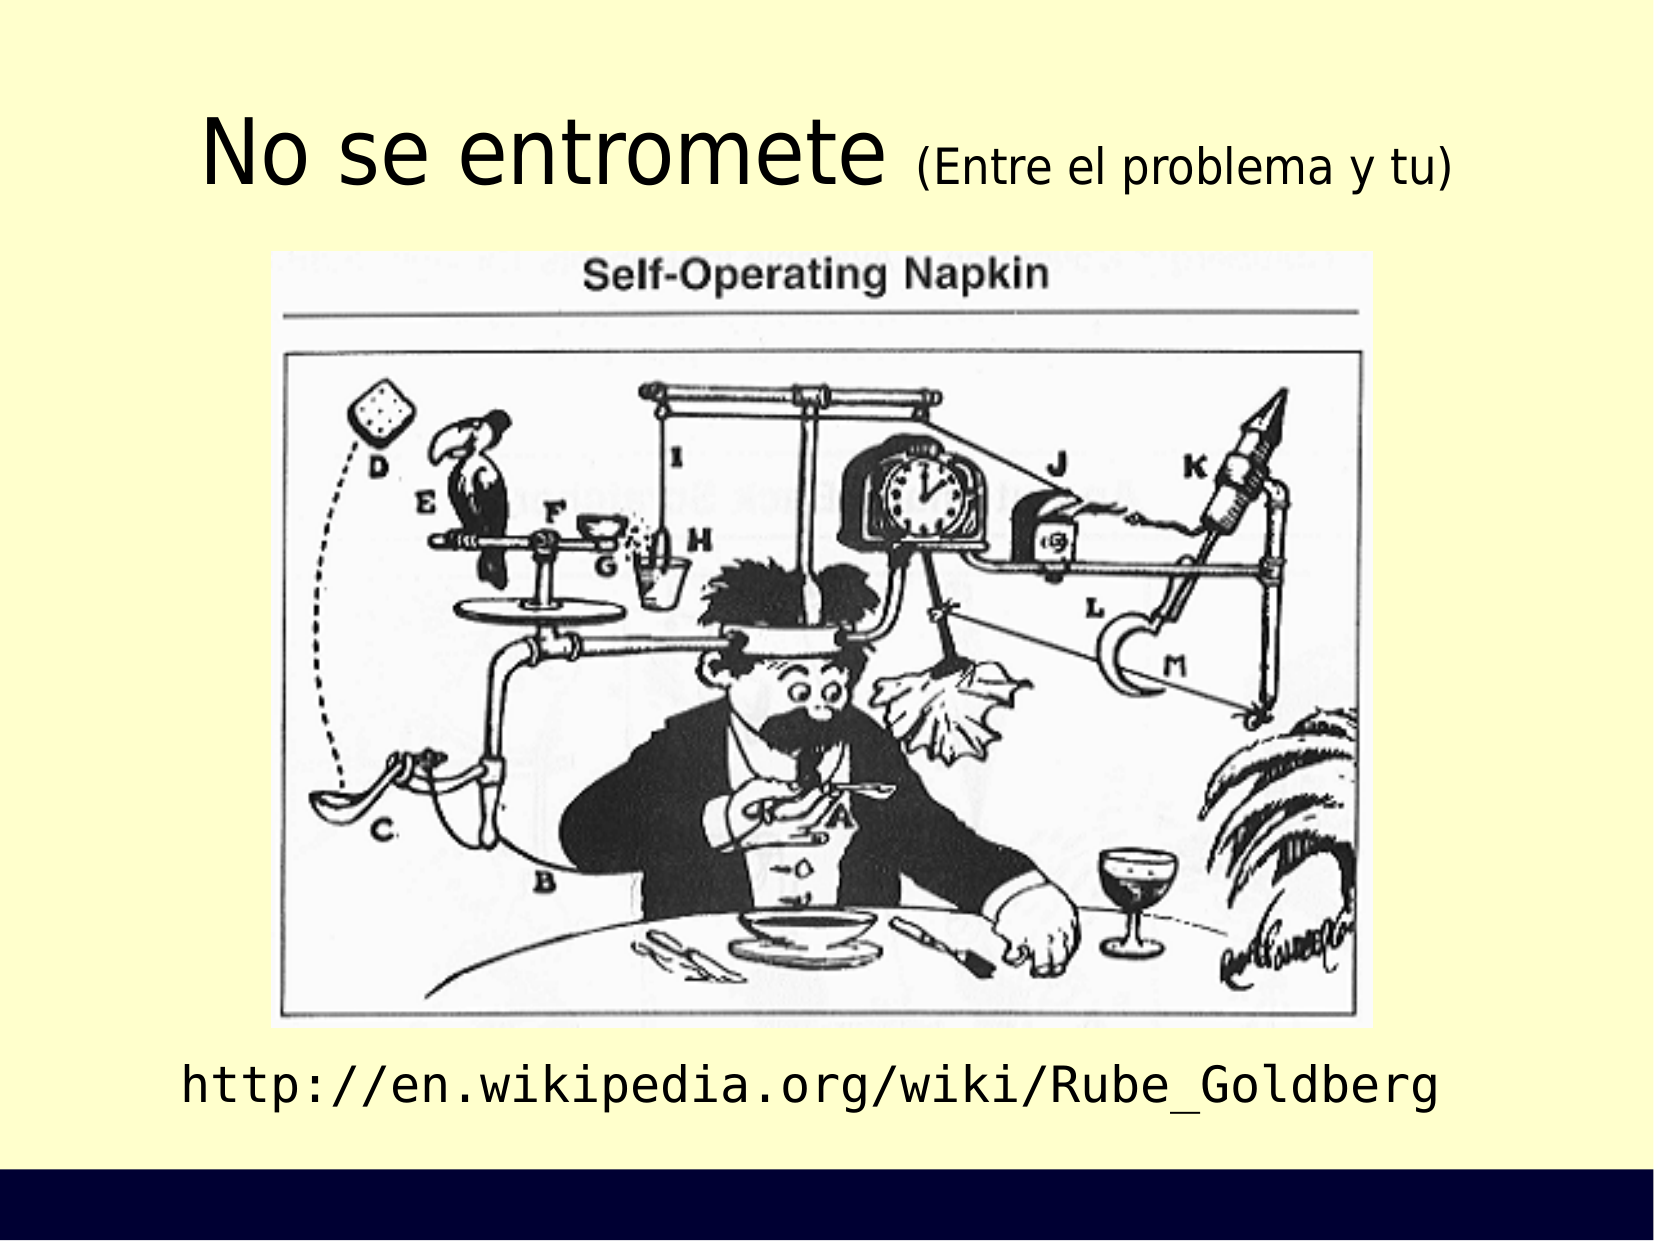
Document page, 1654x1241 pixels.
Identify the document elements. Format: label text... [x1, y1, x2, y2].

text_box http://en.wikipedia.org/wiki/Rube_Goldberg [165, 1048, 1560, 1123]
picture [271, 251, 1373, 1028]
title No se entromete (Entre el problema y tu) [82, 49, 1571, 257]
